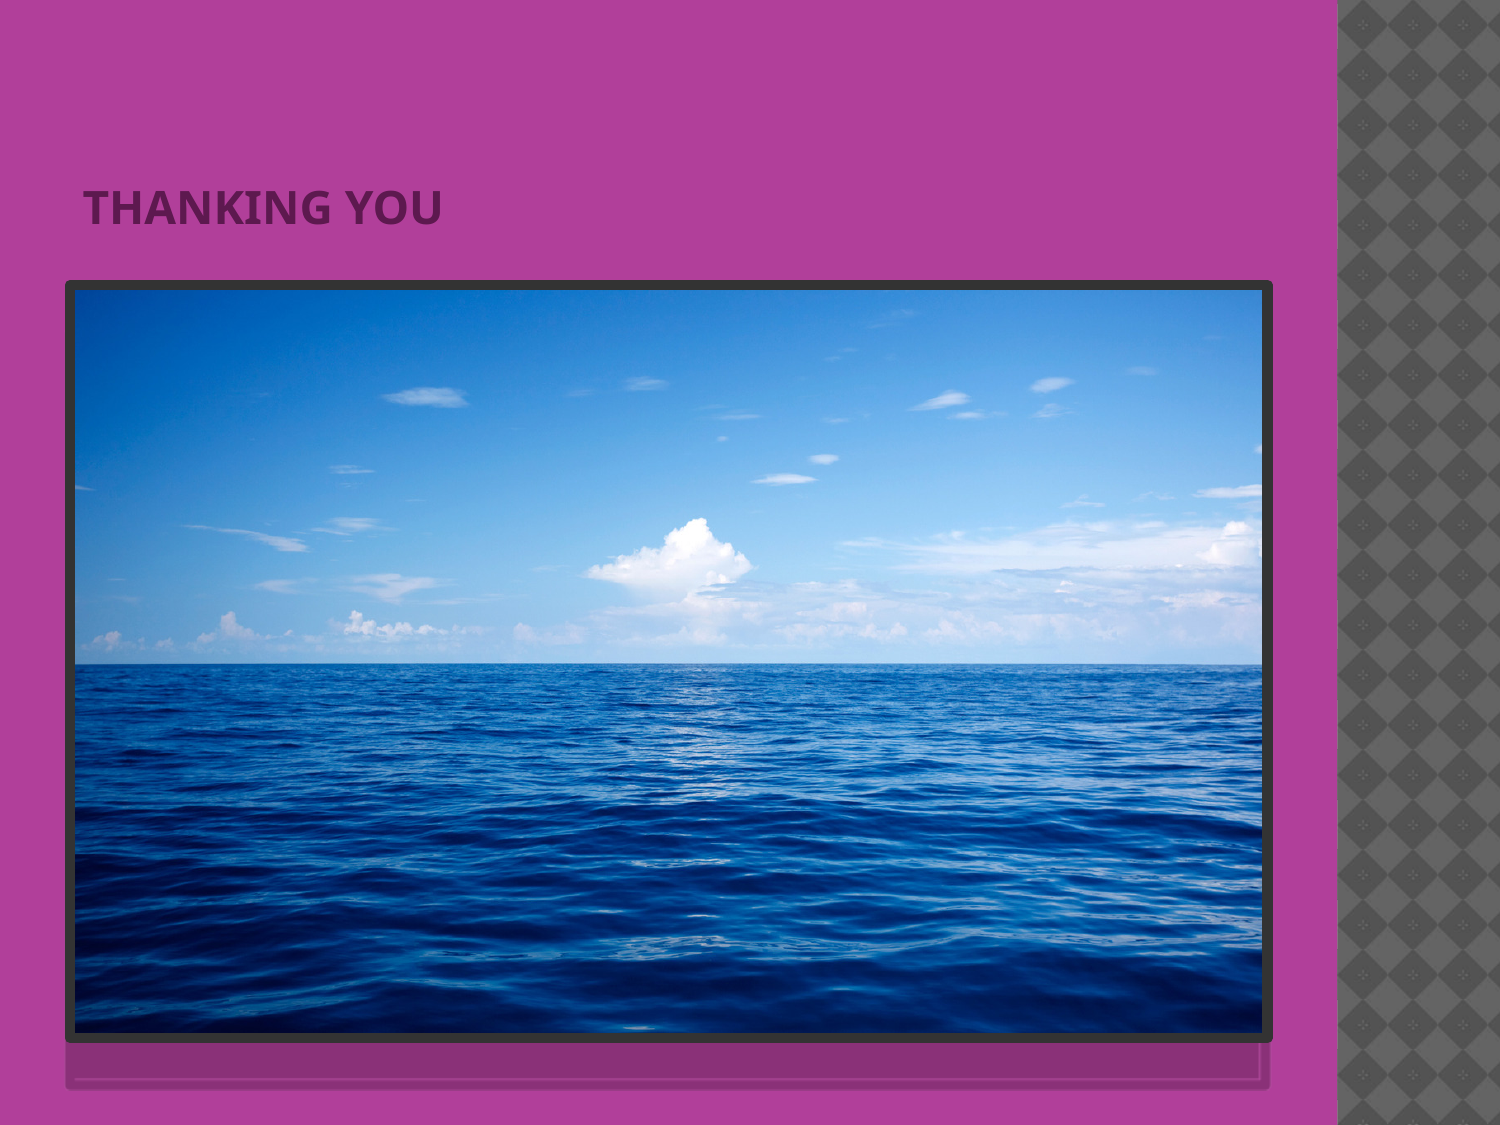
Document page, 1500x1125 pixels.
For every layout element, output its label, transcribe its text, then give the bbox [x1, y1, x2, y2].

title THANKING YOU [75, 52, 1263, 240]
picture [1337, 0, 1500, 1125]
picture [75, 290, 1263, 1033]
